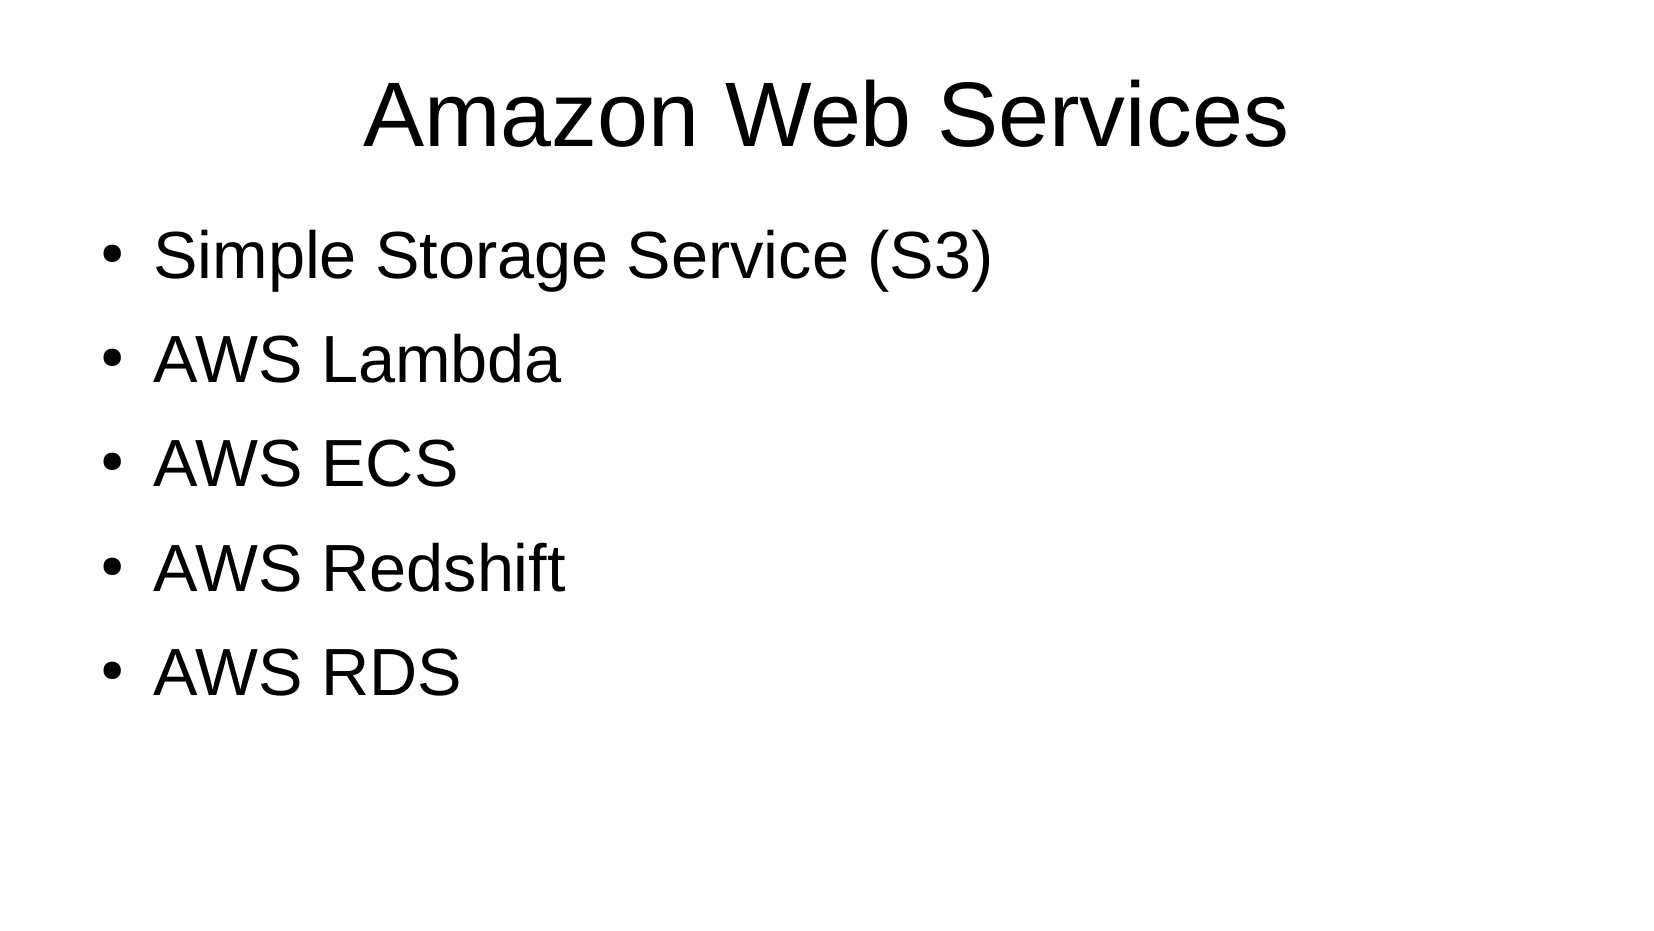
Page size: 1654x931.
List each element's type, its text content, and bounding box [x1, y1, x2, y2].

title Amazon Web Services [82, 37, 1571, 193]
list Simple Storage Service (S3) AWS Lambda AWS ECS AWS Redshift AWS RDS [82, 217, 1571, 758]
